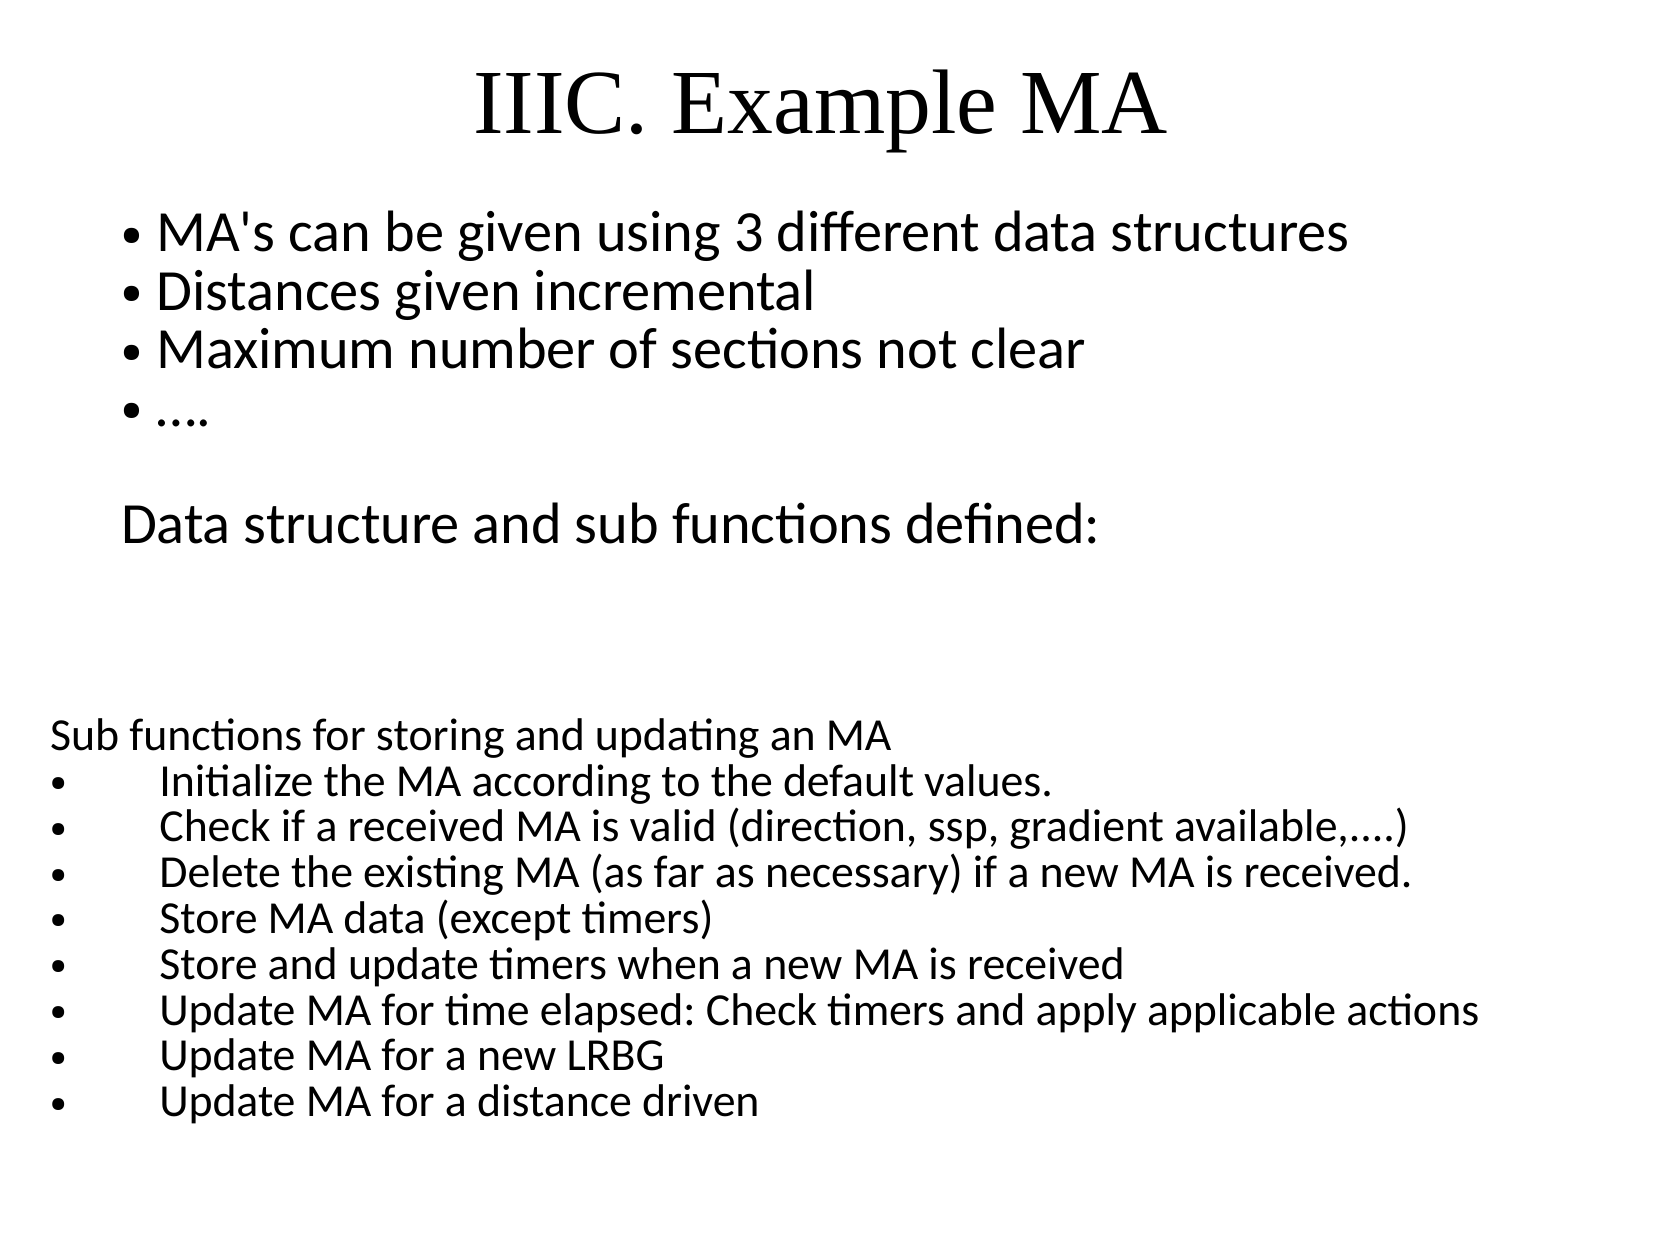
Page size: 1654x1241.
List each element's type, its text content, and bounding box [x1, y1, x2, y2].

title IIIC. Example MA [11, 50, 1630, 154]
text_box MA's can be given using 3 different data structures Distances given incremental Maximum number of sections not clear …. Data structure and sub functions defined: [106, 200, 1536, 644]
text_box Sub functions for storing and updating an MA Initialize the MA according to the default values. Check if a received MA is valid (direction, ssp, gradient available,....) Delete the existing MA (as far as necessary) if a new MA is received. Store MA data (except timers) Store and update timers when a new MA is received Update MA for time elapsed: Check timers and apply applicable actions Update MA for a new LRBG Update MA for a distance driven [35, 708, 1607, 1226]
